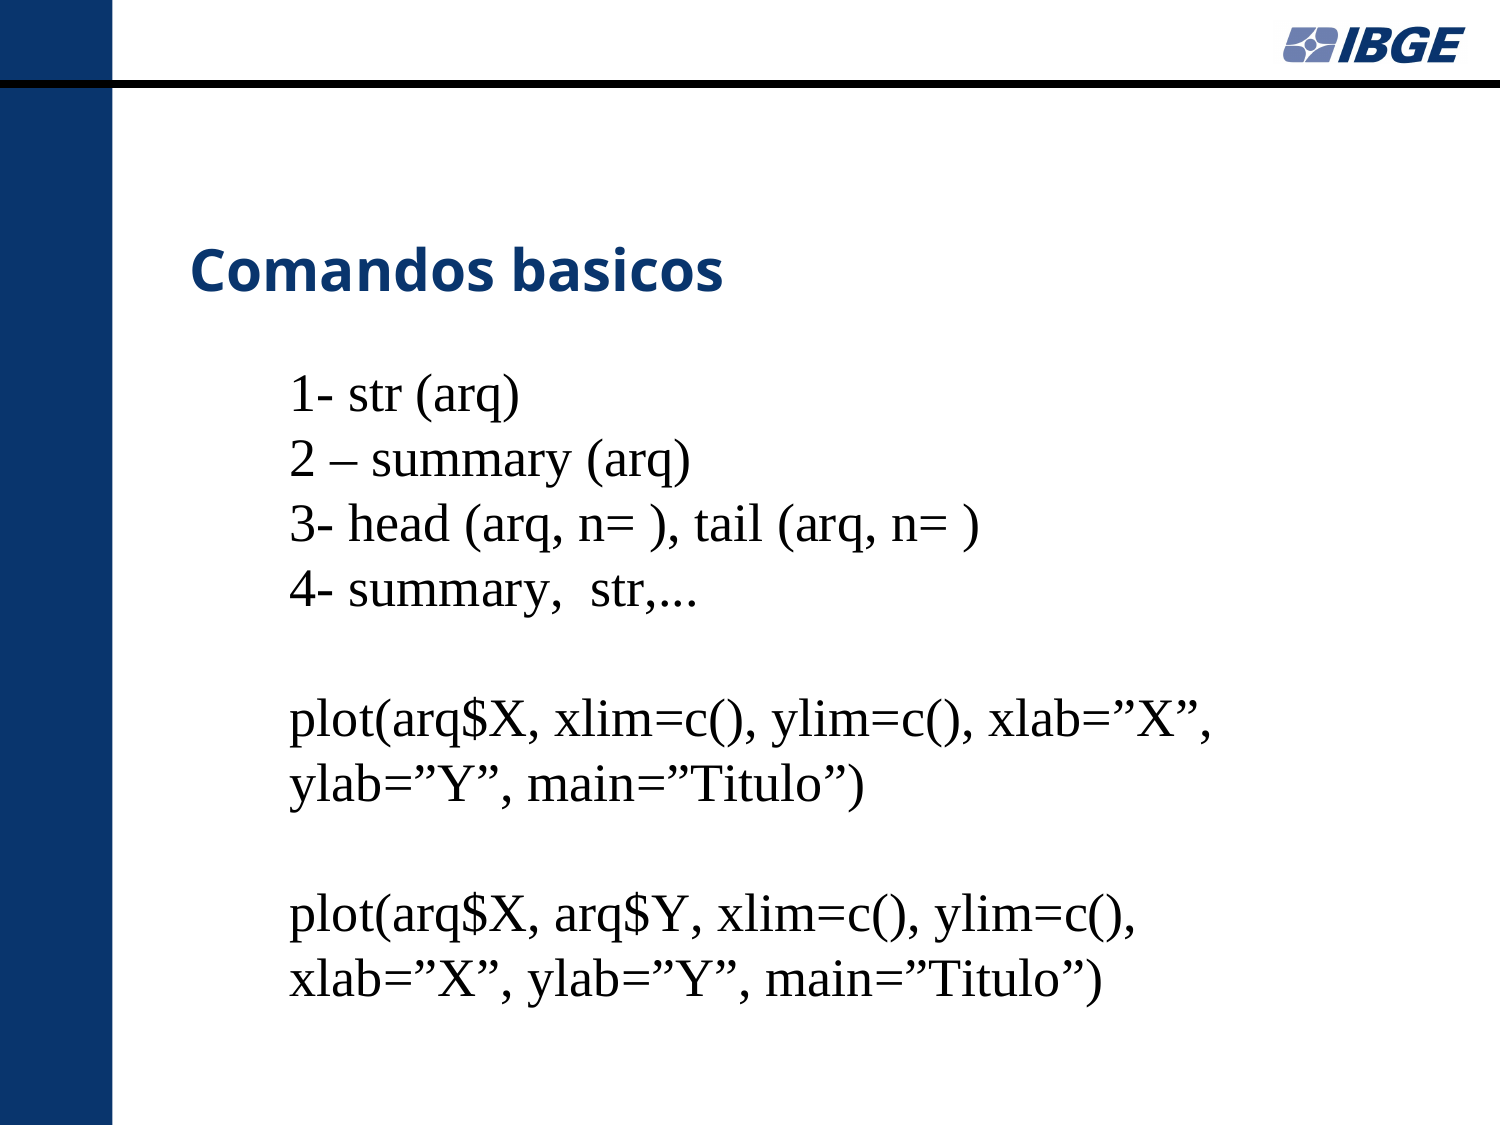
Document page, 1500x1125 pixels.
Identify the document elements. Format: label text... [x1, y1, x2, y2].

picture [1273, 20, 1468, 64]
text_box Comandos basicos [174, 224, 1426, 311]
text_box 1- str (arq) 2 – summary (arq) 3- head (arq, n= ), tail (arq, n= ) 4- summary, str,... plot(arq$X, xlim=c(), ylim=c(), xlab=”X”, ylab=”Y”, main=”Titulo”) plot(arq$X, arq$Y, xlim=c(), ylim=c(), xlab=”X”, ylab=”Y”, main=”Titulo”) [275, 349, 1376, 1016]
